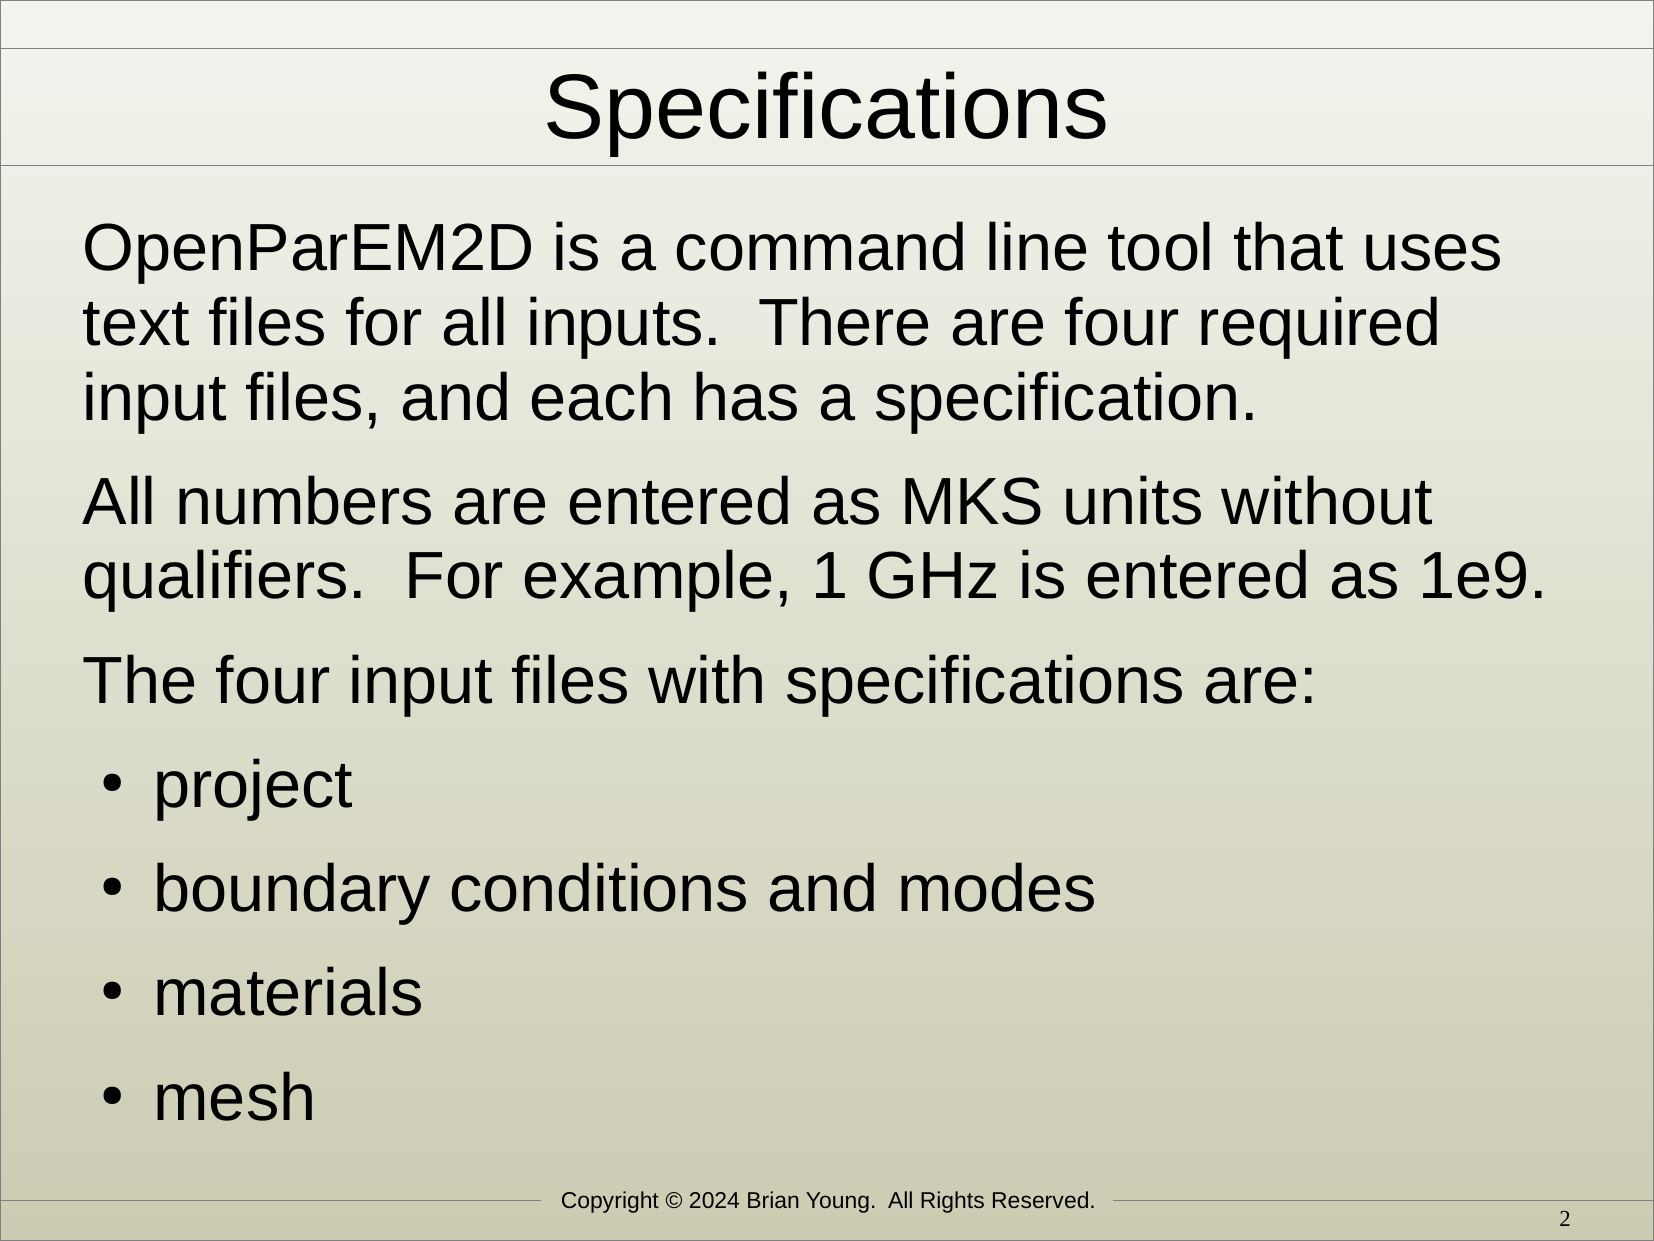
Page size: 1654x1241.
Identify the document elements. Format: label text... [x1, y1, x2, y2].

title Specifications [82, 49, 1571, 166]
list OpenParEM2D is a command line tool that uses text files for all inputs. There are four required input files, and each has a specification. All numbers are entered as MKS units without qualifiers. For example, 1 GHz is entered as 1e9. The four input files with specifications are: project boundary conditions and modes materials mesh [82, 210, 1571, 1135]
